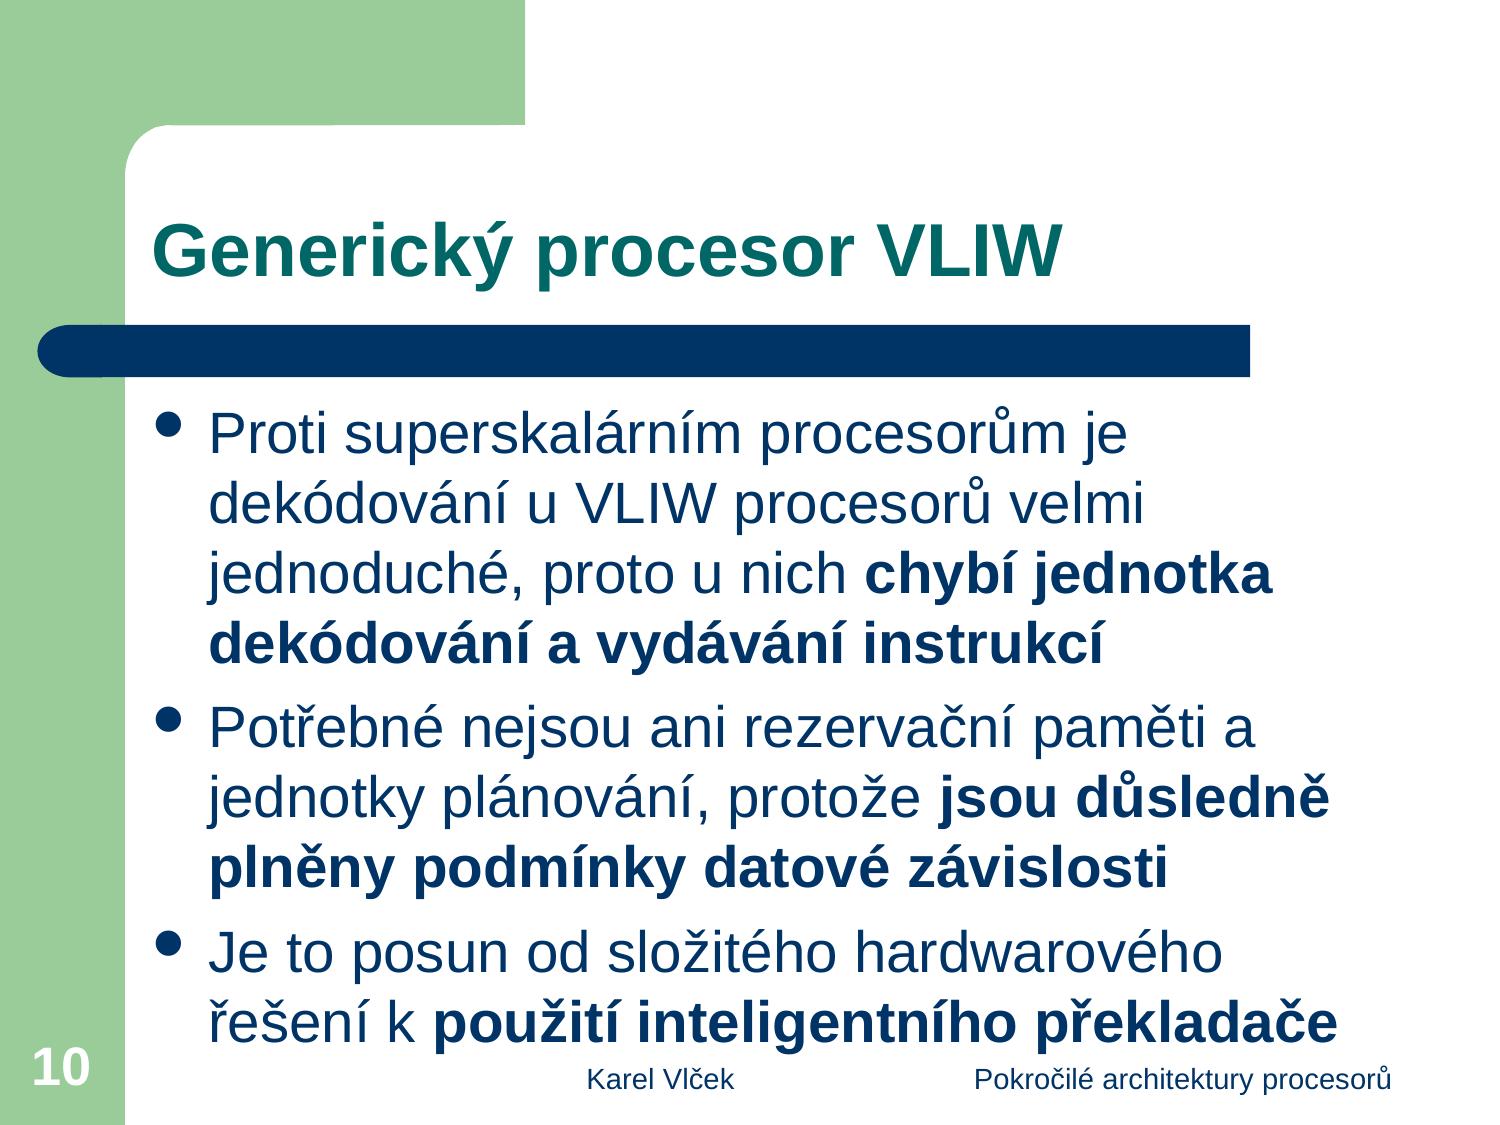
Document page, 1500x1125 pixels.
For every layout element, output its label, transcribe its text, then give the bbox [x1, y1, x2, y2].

list Proti superskalárním procesorům je dekódování u VLIW procesorů velmi jednoduché, proto u nich chybí jednotka dekódování a vydávání instrukcí Potřebné nejsou ani rezervační paměti a jednotky plánování, protože jsou důsledně plněny podmínky datové závislosti Je to posun od složitého hardwarového řešení k použití inteligentního překladače [137, 387, 1400, 1063]
title Generický procesor VLIW [136, 136, 1414, 301]
